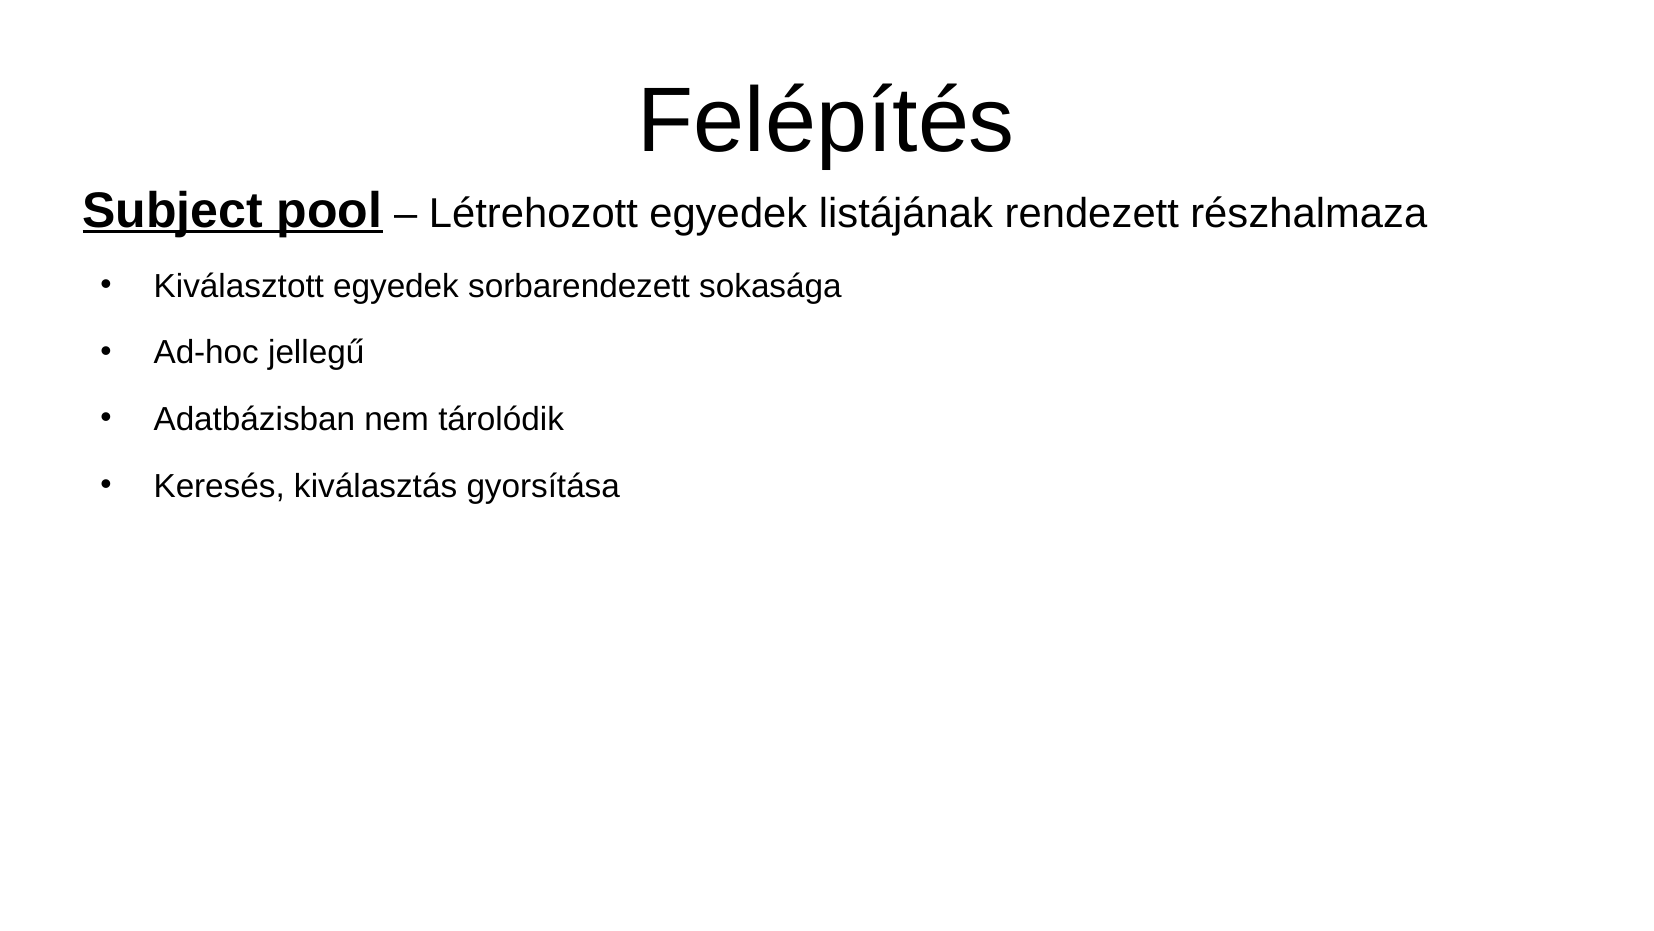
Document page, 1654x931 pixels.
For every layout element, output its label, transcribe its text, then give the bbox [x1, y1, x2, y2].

title Felépítés [82, 37, 1571, 193]
list Subject pool – Létrehozott egyedek listájának rendezett részhalmaza Kiválasztott egyedek sorbarendezett sokasága Ad-hoc jellegű Adatbázisban nem tárolódik Keresés, kiválasztás gyorsítása [82, 193, 1571, 901]
